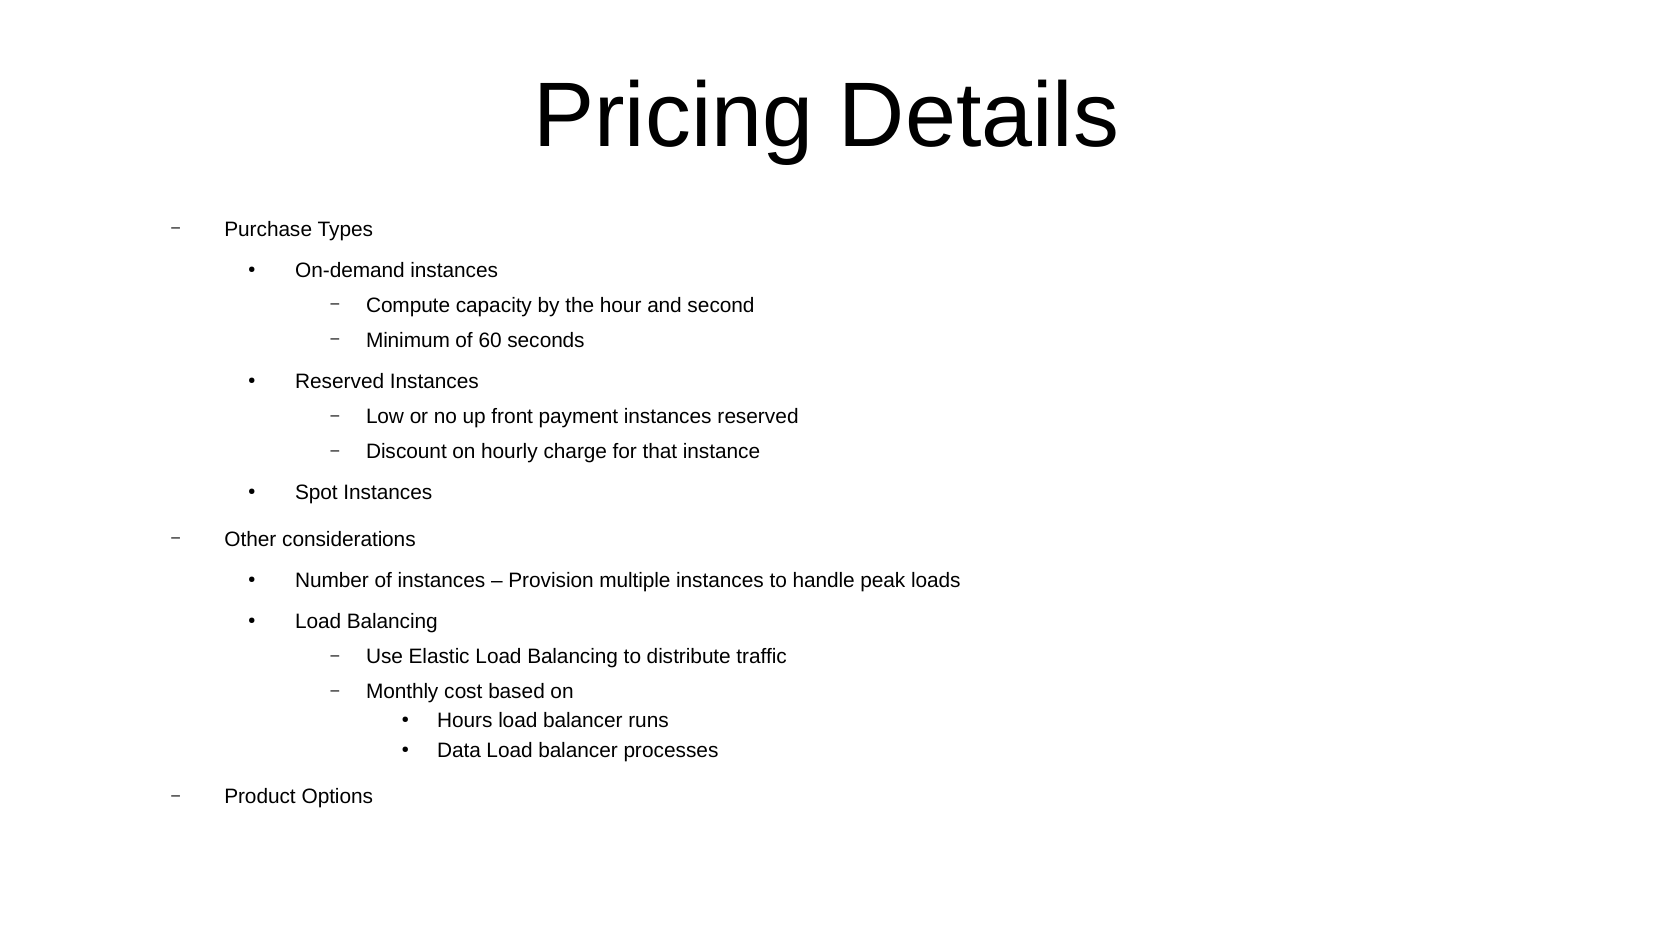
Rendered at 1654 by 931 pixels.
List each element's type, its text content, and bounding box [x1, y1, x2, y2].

list Purchase Types On-demand instances Compute capacity by the hour and second Minimum of 60 seconds Reserved Instances Low or no up front payment instances reserved Discount on hourly charge for that instance Spot Instances Other considerations Number of instances – Provision multiple instances to handle peak loads Load Balancing Use Elastic Load Balancing to distribute traffic Monthly cost based on Hours load balancer runs Data Load balancer processes Product Options [82, 217, 1571, 916]
title Pricing Details [82, 37, 1571, 193]
